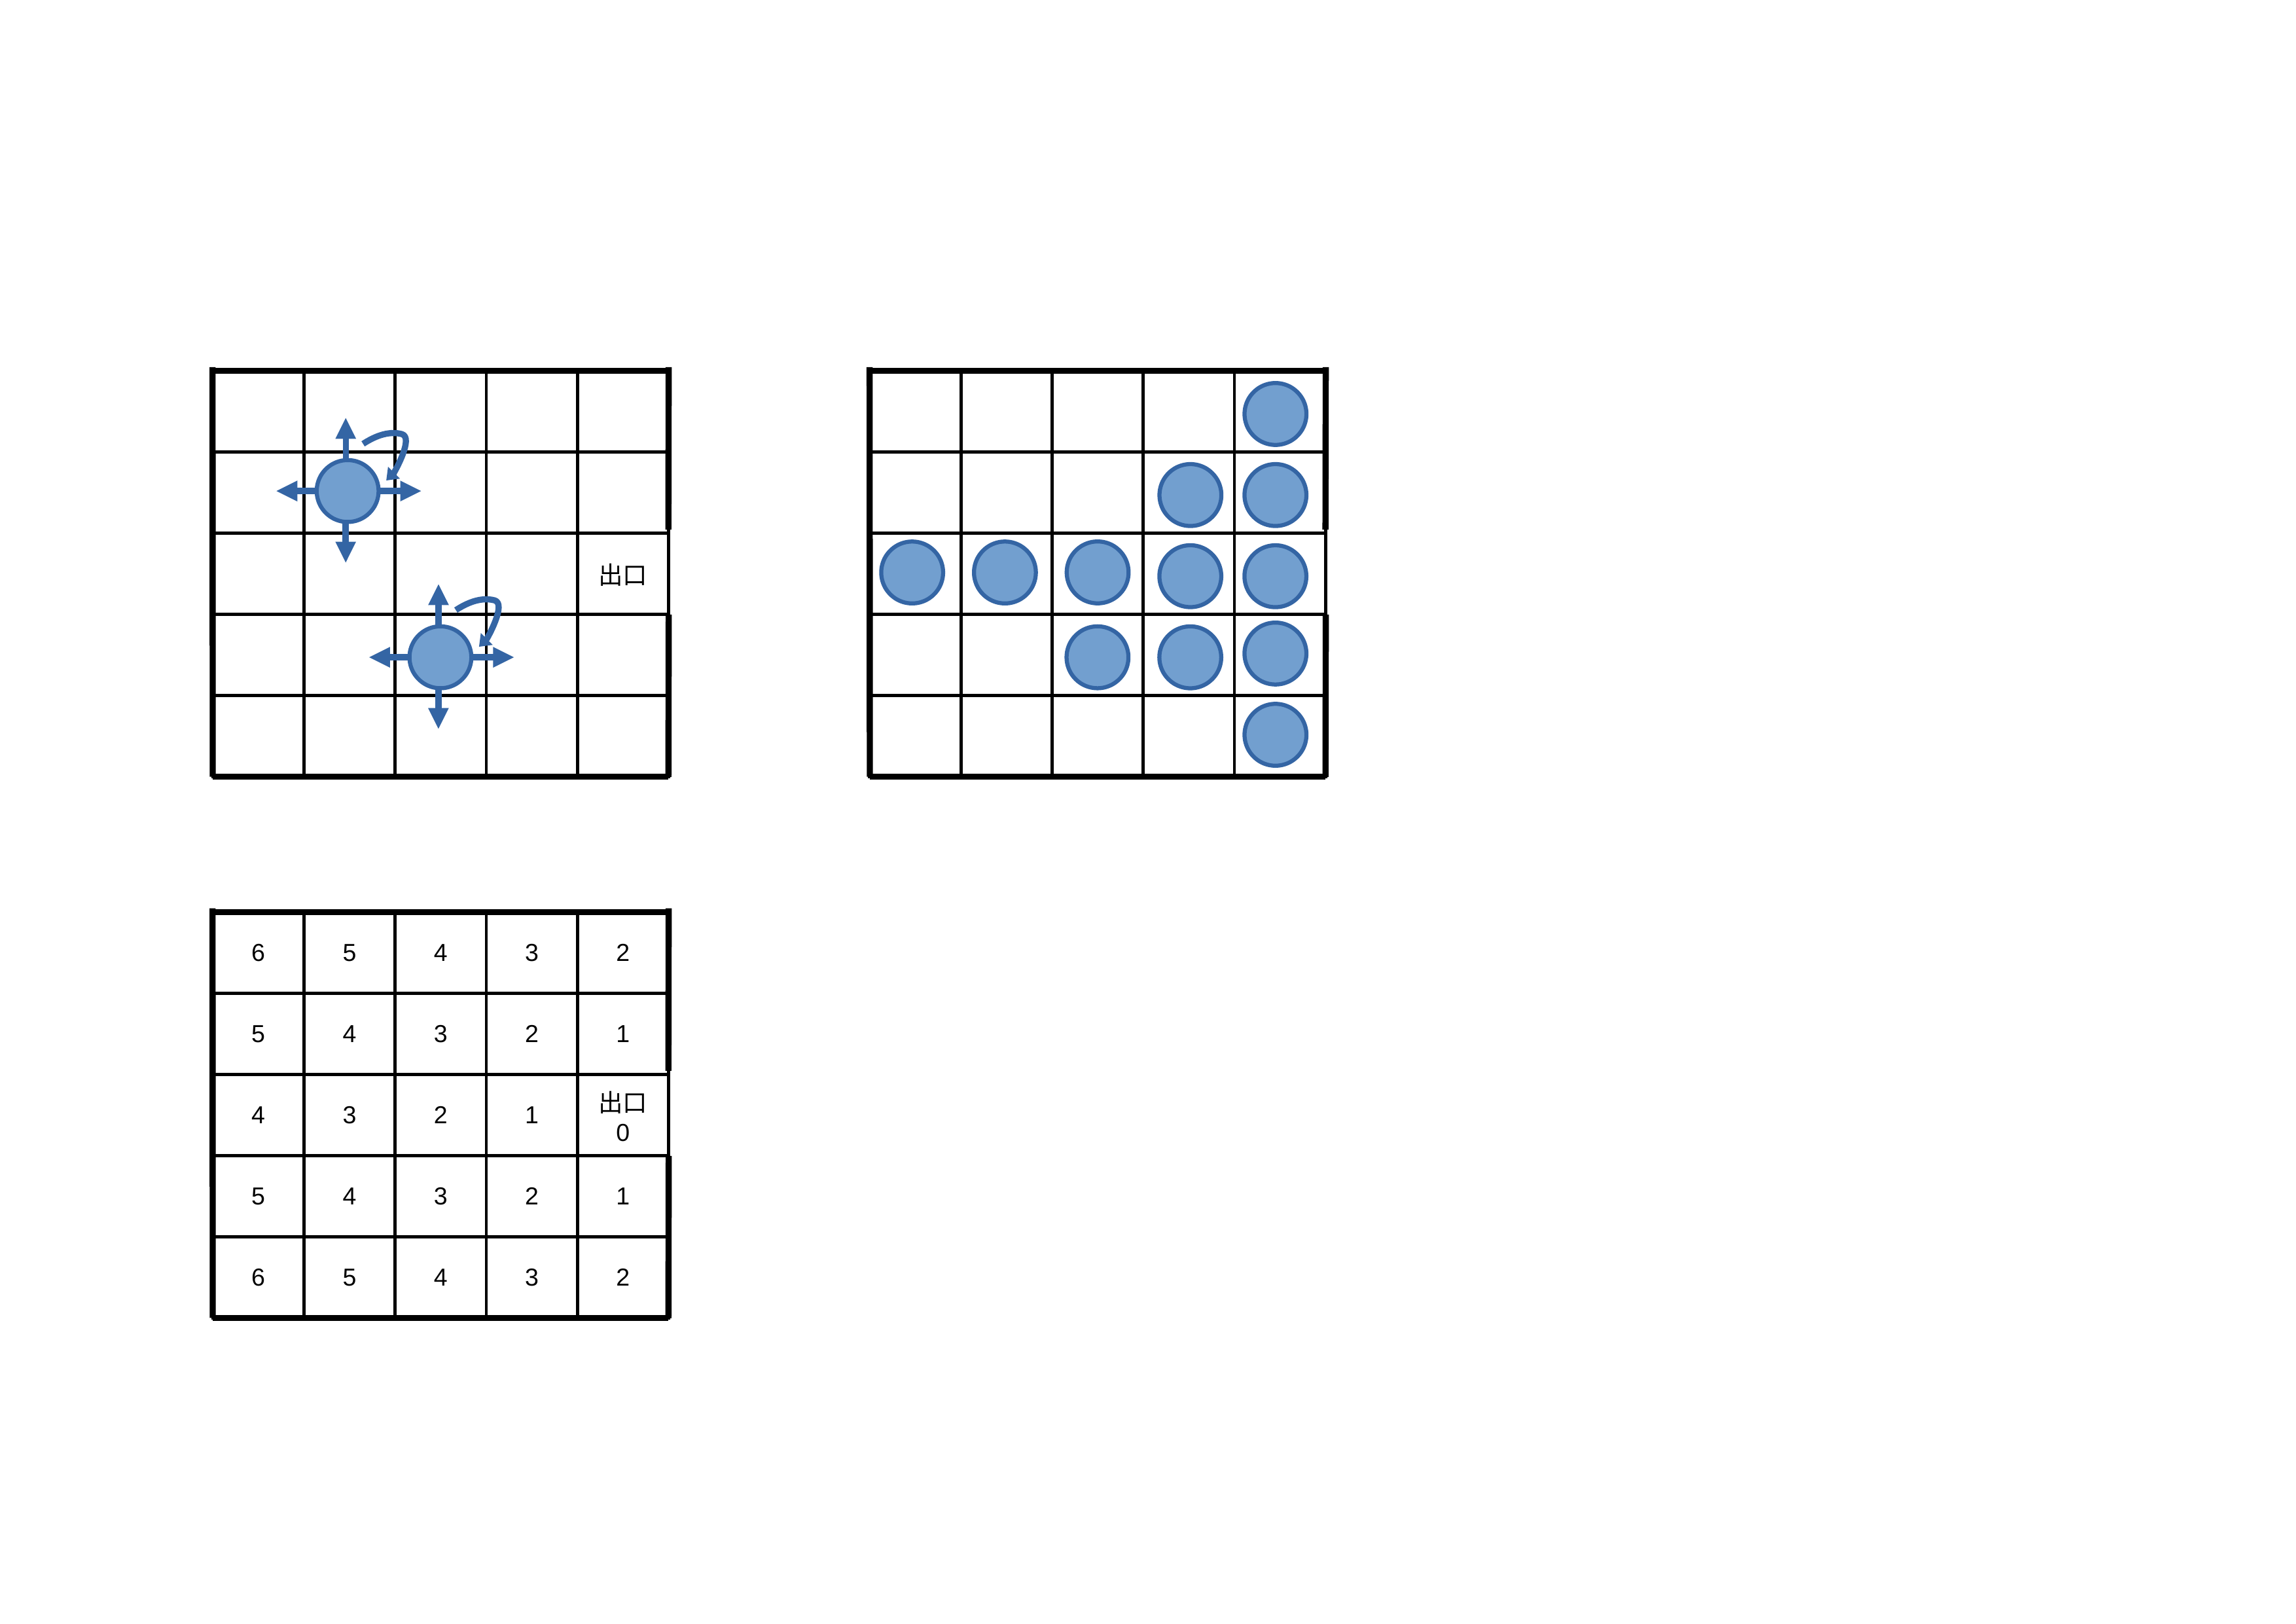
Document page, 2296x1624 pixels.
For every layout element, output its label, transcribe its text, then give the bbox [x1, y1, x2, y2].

table_header [397, 374, 485, 450]
text_box [812, 340, 1384, 804]
table_header [579, 374, 665, 450]
table_cell [397, 697, 485, 774]
table_header [488, 374, 576, 450]
table_cell [216, 454, 302, 532]
table_header [1236, 374, 1322, 450]
table_cell 3 [488, 1238, 576, 1315]
table_header 4 [397, 915, 485, 992]
table_cell 出口 [1236, 535, 1324, 613]
table_cell [442, 660, 485, 694]
table_cell [397, 454, 485, 532]
table_cell [963, 535, 1050, 613]
table_cell [1145, 697, 1233, 774]
table_cell [873, 616, 960, 694]
table_cell [488, 454, 576, 532]
table_cell [488, 616, 493, 629]
table_cell 5 [306, 1238, 393, 1315]
table_header [963, 374, 1050, 450]
table_header 6 [216, 915, 302, 992]
table_header [1145, 374, 1233, 450]
table_cell [306, 494, 342, 532]
table_cell [1145, 535, 1233, 613]
table_cell [1236, 454, 1324, 532]
table_cell [397, 535, 485, 613]
table_cell [873, 697, 960, 774]
text_box [154, 340, 727, 804]
table_cell [442, 616, 485, 654]
table_header 5 [306, 915, 393, 992]
table_cell [216, 697, 302, 774]
table_cell [873, 535, 960, 613]
table_cell 3 [306, 1076, 393, 1154]
table_cell 3 [397, 995, 485, 1073]
table_cell [1054, 454, 1141, 532]
table_cell [963, 697, 1050, 774]
table_cell 4 [306, 995, 393, 1073]
table_cell 出口 0 [579, 1076, 667, 1154]
table_cell [1054, 697, 1141, 774]
table_cell 1 [579, 1157, 666, 1235]
table_cell [349, 454, 393, 488]
table_cell [1236, 697, 1322, 774]
table_header [216, 374, 302, 450]
table_cell [306, 454, 343, 488]
table_cell [488, 697, 576, 774]
table_cell 1 [488, 1076, 576, 1154]
table_cell [1054, 535, 1141, 613]
table_cell [488, 603, 495, 613]
text_box [154, 881, 727, 1346]
table_cell [306, 697, 393, 774]
table_cell 3 [397, 1157, 485, 1235]
table_cell [579, 697, 665, 774]
table_cell [216, 616, 302, 694]
table_header [873, 374, 960, 450]
table_cell [306, 616, 393, 694]
table_cell 1 [579, 995, 667, 1073]
table_header [1054, 374, 1141, 450]
table_cell 4 [397, 1238, 485, 1315]
table_cell [488, 535, 576, 613]
table_cell [216, 535, 302, 613]
table_header [306, 374, 393, 450]
table_header 3 [488, 915, 576, 992]
table_cell 5 [216, 995, 302, 1073]
table_cell [349, 494, 393, 532]
table_cell 4 [216, 1076, 302, 1154]
table_cell 2 [397, 1076, 485, 1154]
table_cell [1145, 616, 1233, 694]
table_cell [963, 616, 1050, 694]
table_cell [1054, 616, 1141, 694]
table_cell [963, 454, 1050, 532]
table_cell 2 [579, 1238, 665, 1315]
table_cell 出口 [579, 535, 667, 613]
table_cell [1145, 454, 1233, 532]
table_cell [873, 454, 960, 532]
table_cell [306, 535, 393, 613]
table_cell [579, 616, 666, 694]
table_cell 5 [216, 1157, 302, 1235]
table_cell [459, 603, 485, 613]
table_header 2 [579, 915, 665, 992]
table_cell [488, 616, 576, 694]
table_cell 2 [488, 995, 576, 1073]
table_cell 6 [216, 1238, 302, 1315]
table_cell [397, 616, 435, 654]
table_header [397, 437, 403, 450]
table_cell 2 [488, 1157, 576, 1235]
table_cell [1236, 616, 1322, 694]
table_cell [397, 660, 435, 694]
table_cell [579, 454, 667, 532]
table_cell 4 [306, 1157, 393, 1235]
